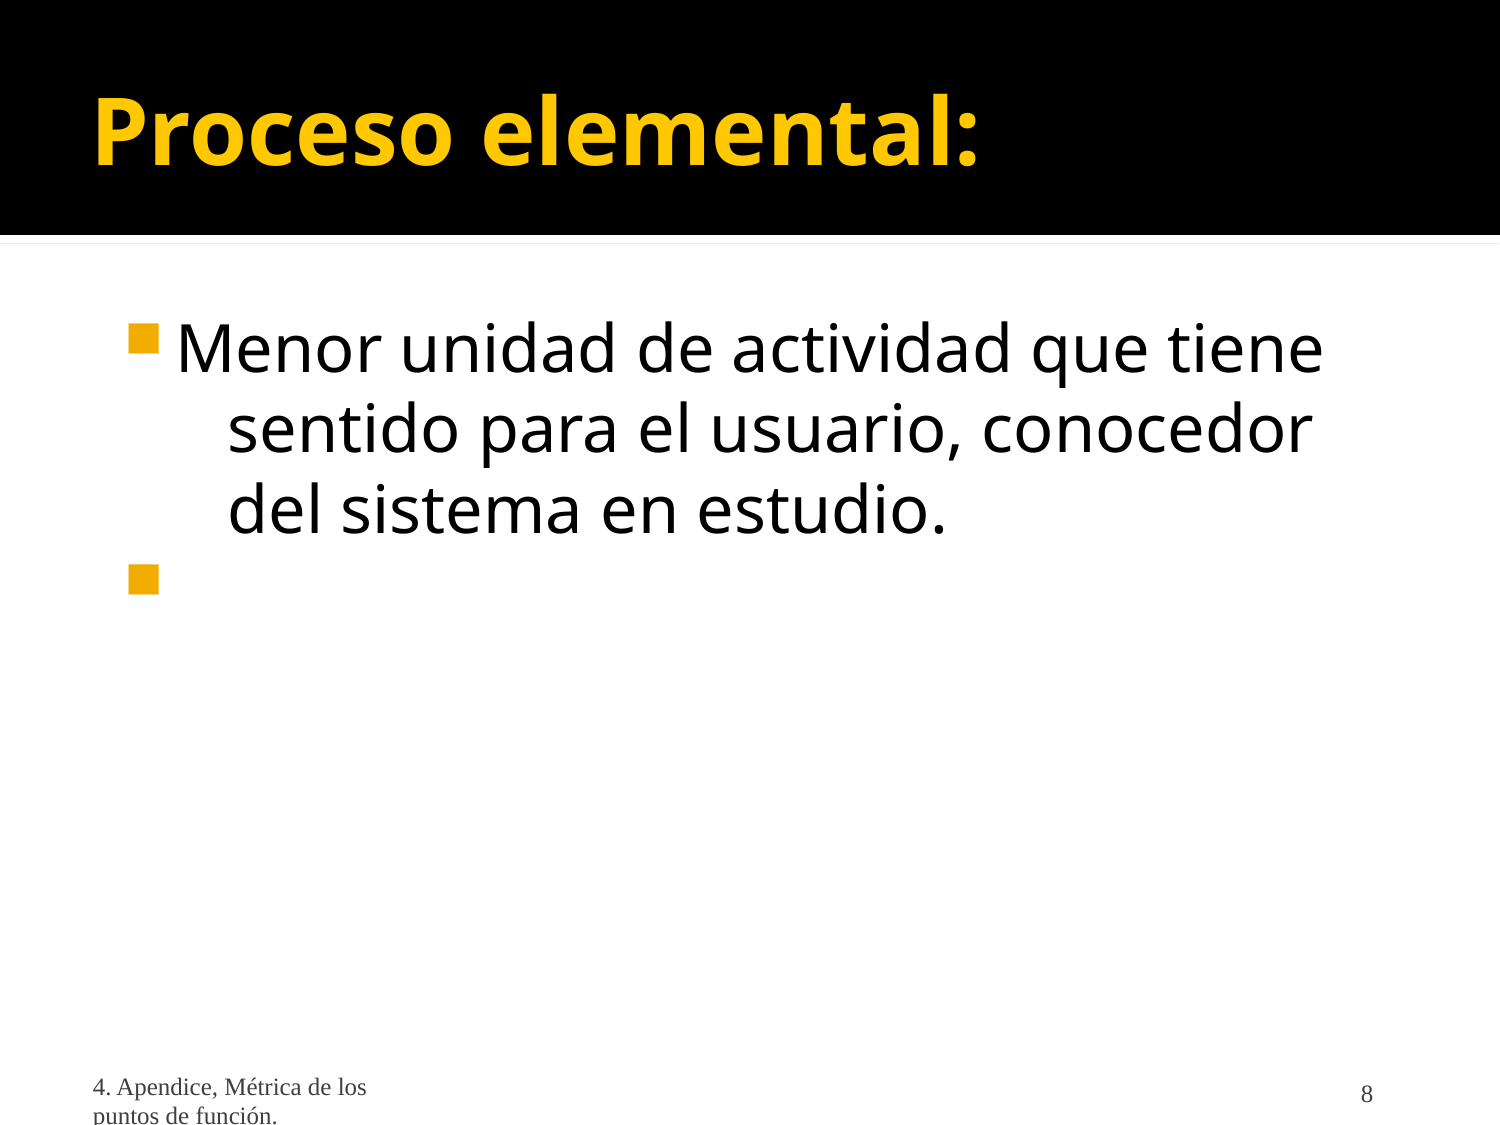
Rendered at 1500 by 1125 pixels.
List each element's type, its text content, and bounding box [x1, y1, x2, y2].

title Proceso elemental: [75, 25, 1426, 232]
list Menor unidad de actividad que tiene sentido para el usuario, conocedor del sistema en estudio. [75, 291, 1426, 1051]
text_box [1345, 1062, 1467, 1108]
text_box 4. Apendice, Métrica de los puntos de función. [75, 1062, 426, 1108]
